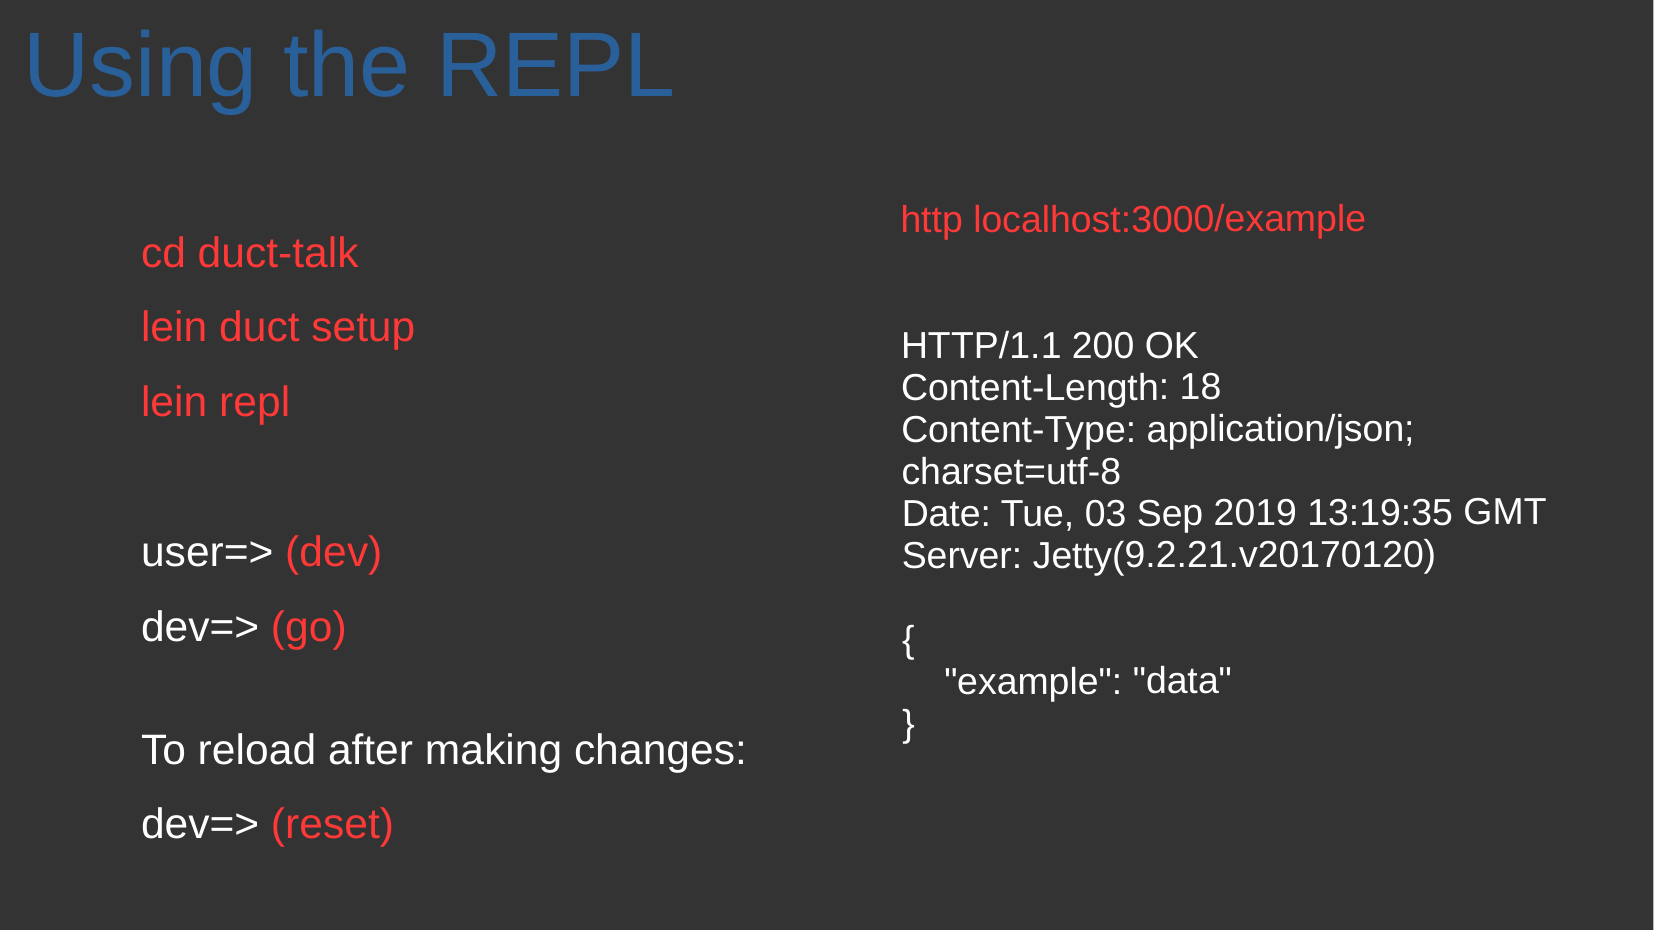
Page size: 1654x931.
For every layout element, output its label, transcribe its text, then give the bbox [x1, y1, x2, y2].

title Using the REPL [23, 11, 1589, 119]
text_box http localhost:3000/example HTTP/1.1 200 OK Content-Length: 18 Content-Type: application/json; charset=utf-8 Date: Tue, 03 Sep 2019 13:19:35 GMT Server: Jetty(9.2.21.v20170120) { "example": "data" } [885, 188, 1630, 832]
list cd duct-talk lein duct setup lein repl user=> (dev) dev=> (go) To reload after making changes: dev=> (reset) [75, 153, 804, 851]
